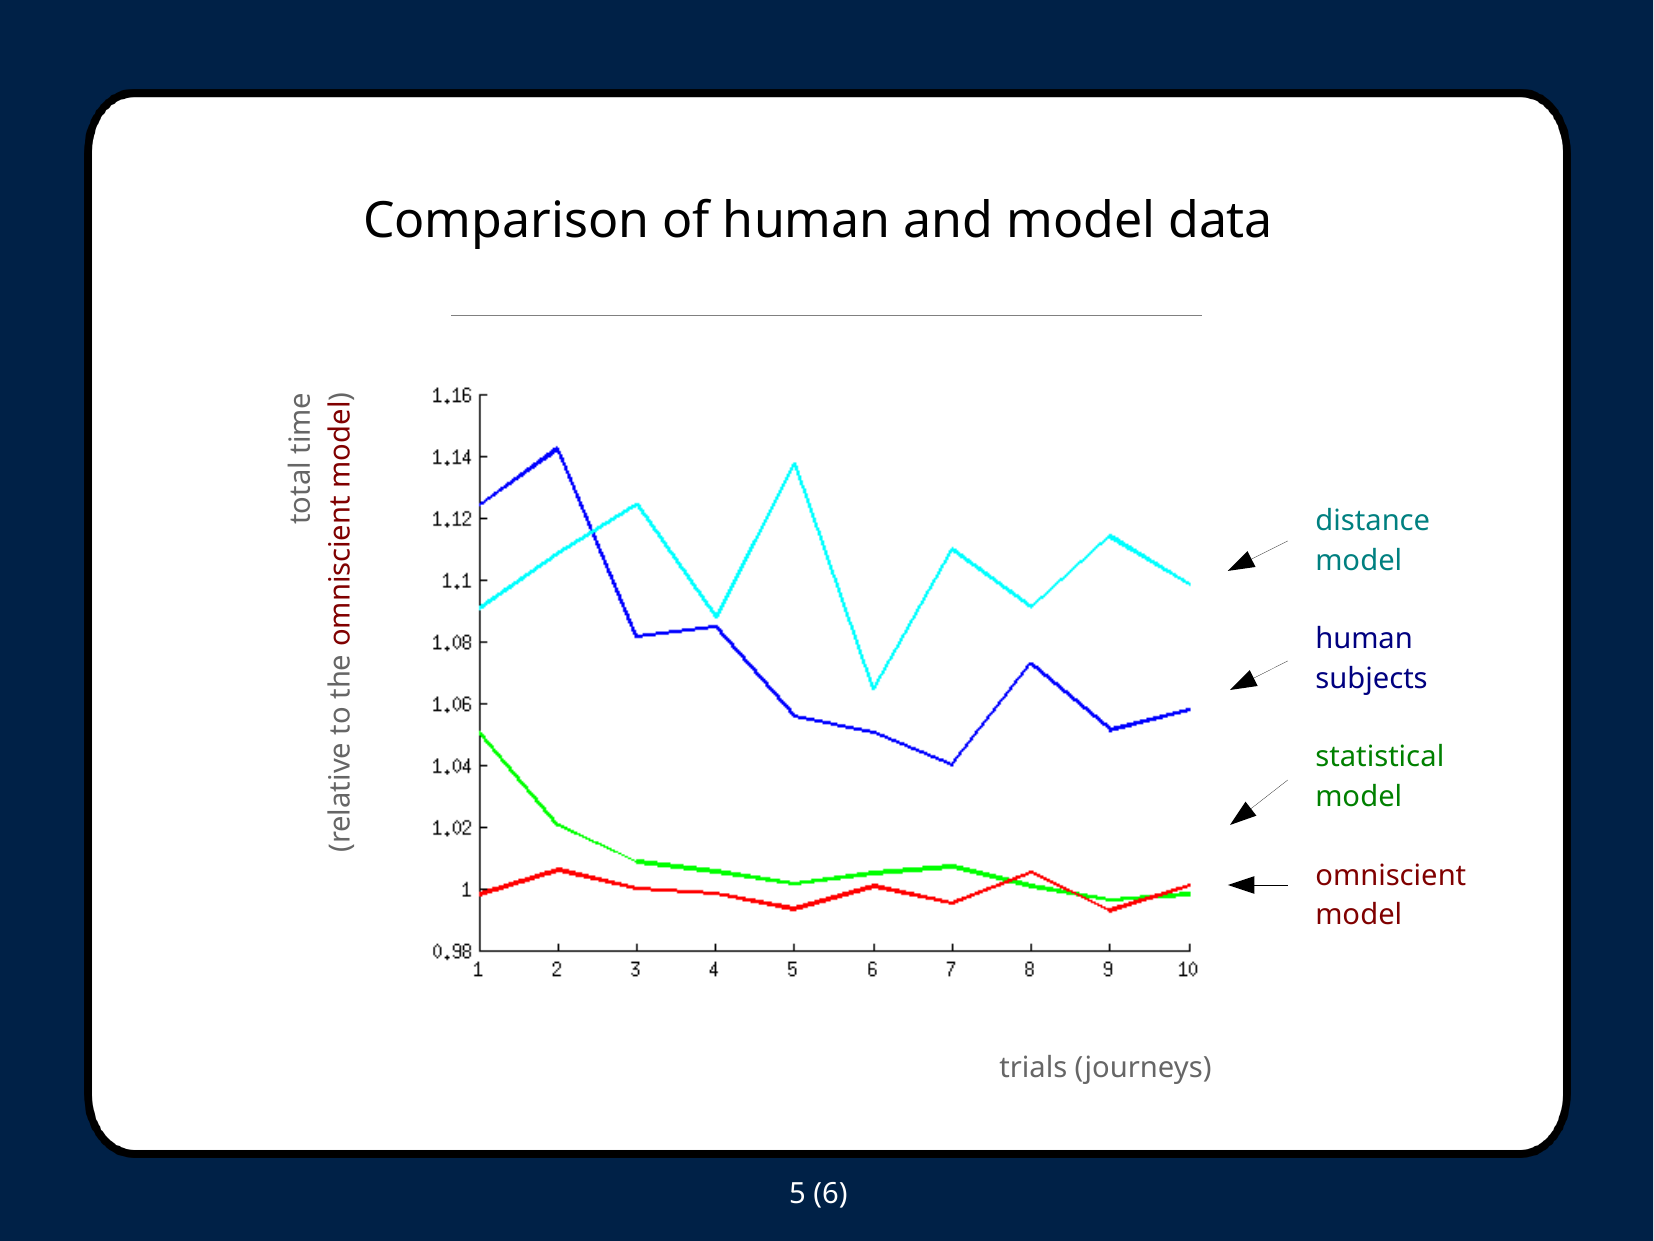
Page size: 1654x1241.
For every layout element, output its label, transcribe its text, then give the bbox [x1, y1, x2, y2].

title total time (relative to the omniscient model) [284, 392, 353, 1080]
title trials (journeys) [980, 1048, 1231, 1084]
title statistical model [1315, 741, 1469, 810]
title distance model [1315, 504, 1469, 574]
title human subjects [1315, 622, 1469, 692]
title omniscient model [1315, 859, 1483, 928]
picture [0, 0, 1654, 1241]
title Comparison of human and model data [74, 188, 1562, 247]
title 5 (6) [74, 1170, 1562, 1214]
